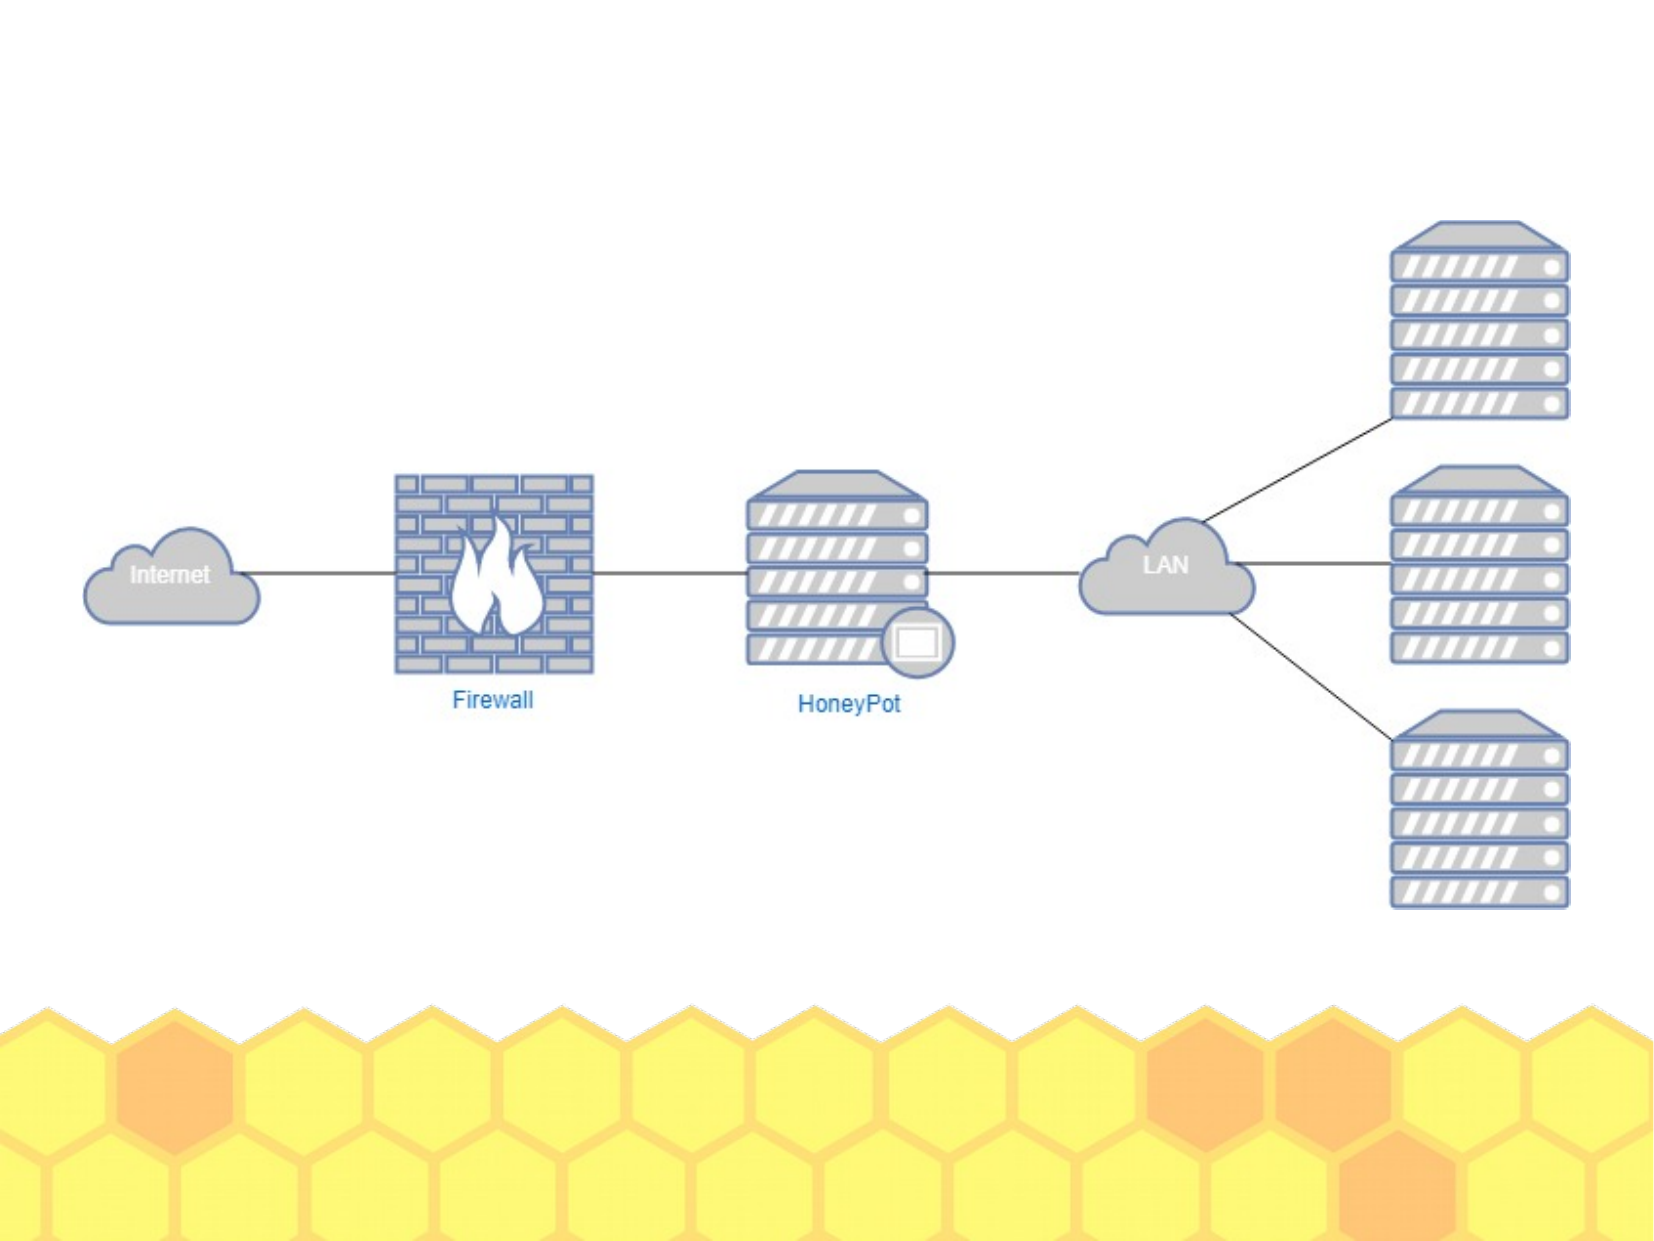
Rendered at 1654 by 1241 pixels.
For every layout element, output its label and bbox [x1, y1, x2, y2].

picture [82, 220, 1571, 910]
picture [0, 1001, 1654, 1241]
